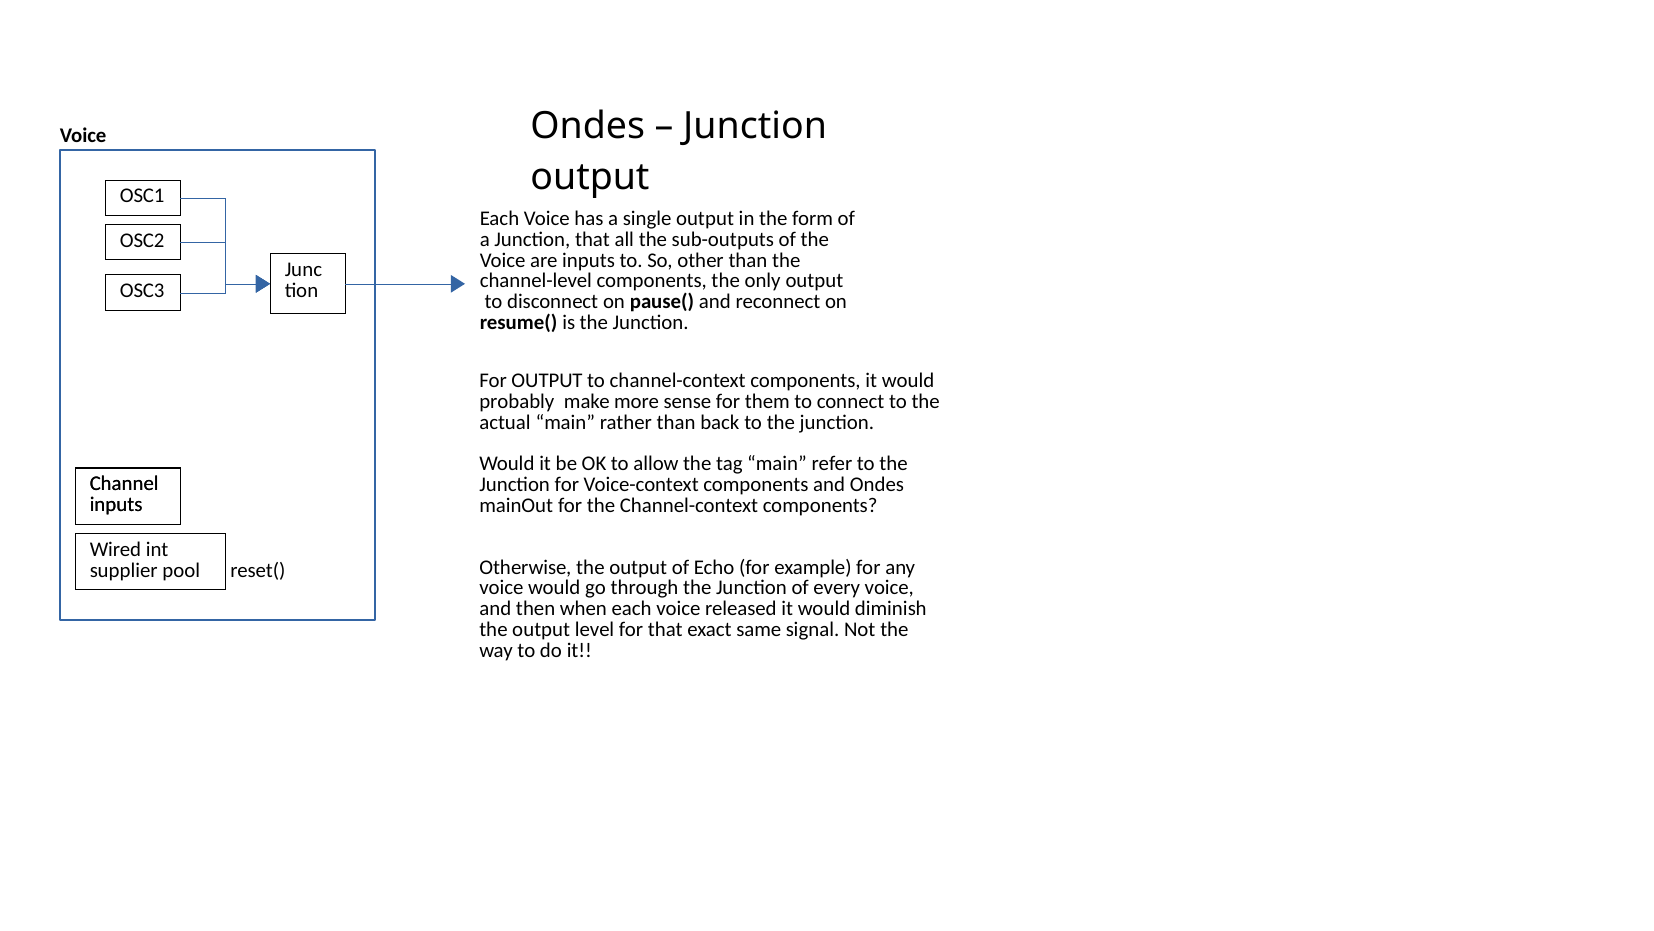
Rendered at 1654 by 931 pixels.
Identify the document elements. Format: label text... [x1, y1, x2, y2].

text_box For OUTPUT to channel-context components, it would probably make more sense for them to connect to the actual “main” rather than back to the junction. Would it be OK to allow the tag “main” refer to the Junction for Voice-context components and Ondes mainOut for the Channel-context components? Otherwise, the output of Echo (for example) for any voice would go through the Junction of every voice, and then when each voice released it would diminish the output level for that exact same signal. Not the way to do it!! [464, 364, 961, 670]
text_box reset() [226, 554, 331, 590]
text_box Ondes – Junction output [515, 91, 886, 151]
text_box Junction [270, 253, 346, 314]
text_box Channel inputs [75, 468, 181, 525]
text_box Each Voice has a single output in the form of a Junction, that all the sub-outputs of the Voice are inputs to. So, other than the channel-level components, the only output to disconnect on pause() and reconnect on resume() is the Junction. [465, 202, 871, 364]
text_box Voice [45, 120, 166, 156]
text_box OSC3 [105, 274, 181, 311]
text_box OSC2 [105, 224, 181, 260]
text_box Voice [61, 151, 166, 156]
text_box OSC1 [105, 180, 181, 216]
text_box Wired int supplier pool [75, 533, 226, 590]
